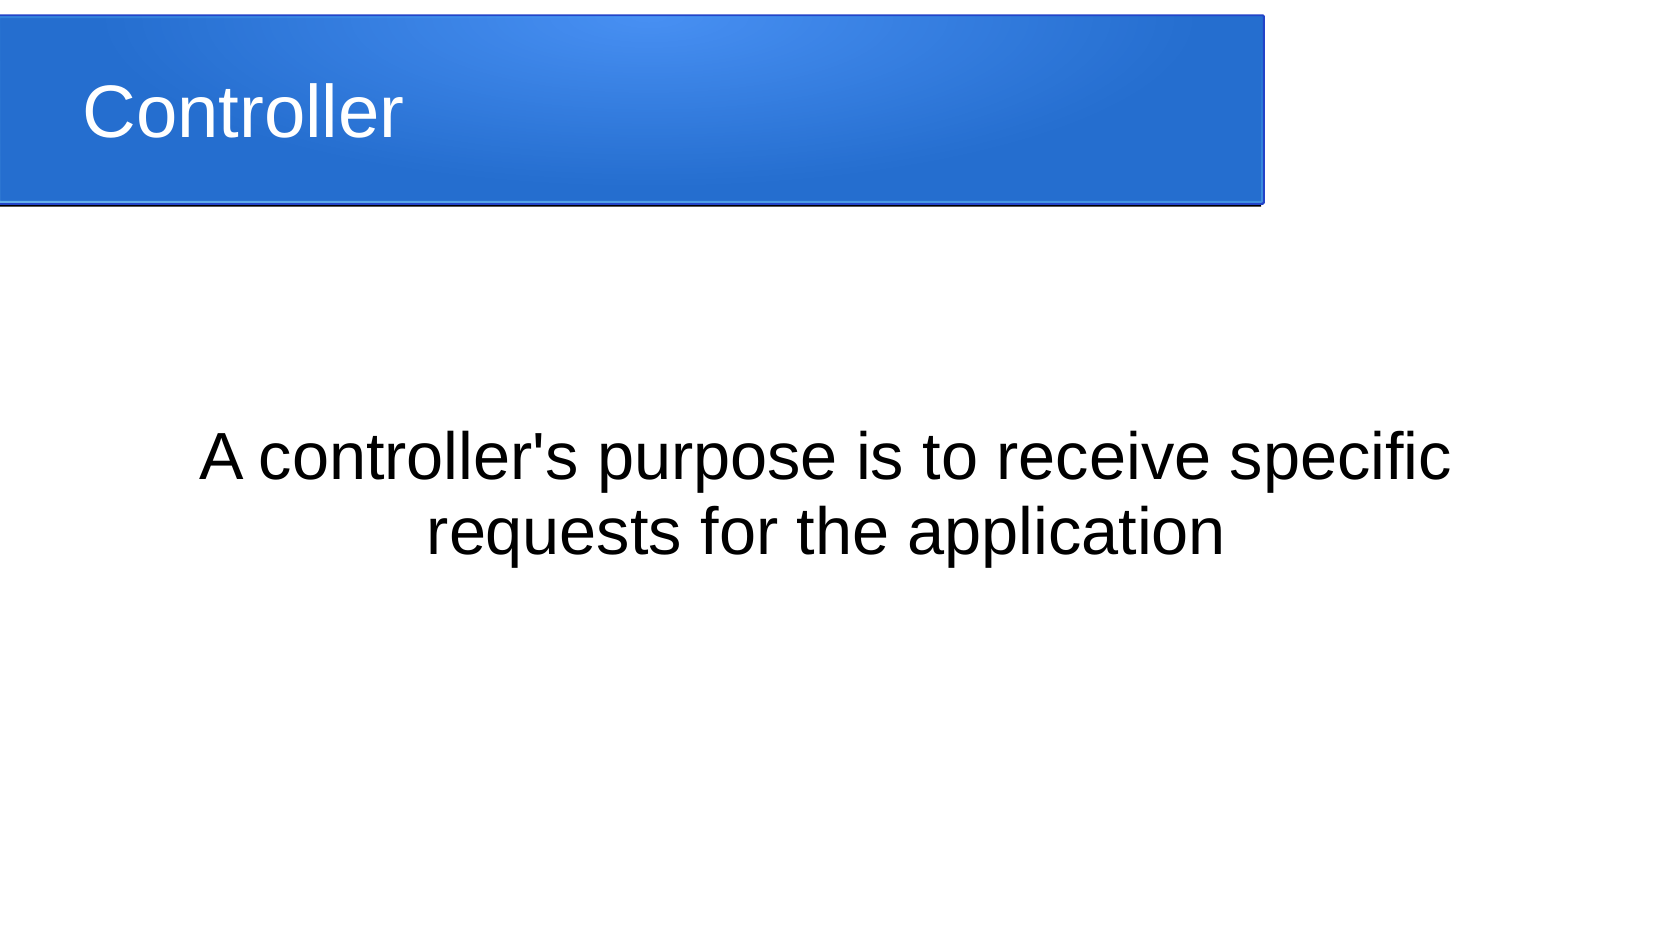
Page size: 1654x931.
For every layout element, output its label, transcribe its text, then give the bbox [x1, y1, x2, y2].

title Controller [82, 35, 1235, 189]
subtitle A controller's purpose is to receive specific requests for the application [82, 224, 1571, 764]
